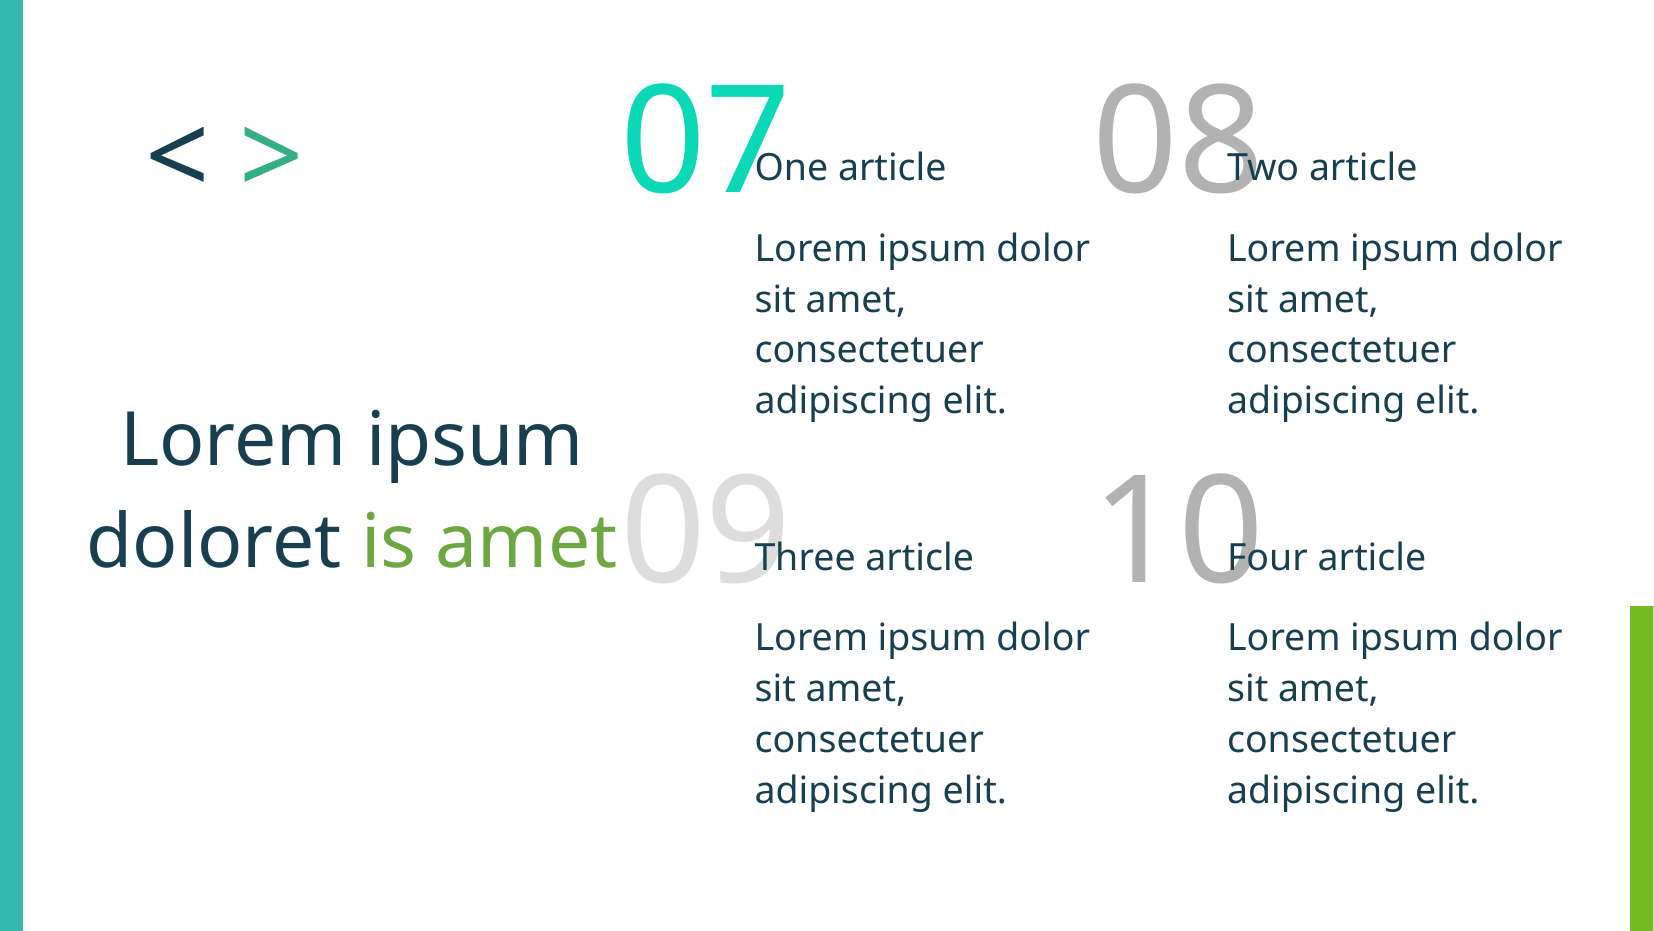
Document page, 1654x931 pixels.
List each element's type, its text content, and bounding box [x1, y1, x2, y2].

list < > [75, 75, 340, 241]
title Lorem ipsum doloret is amet [70, 217, 634, 757]
list Three article Lorem ipsum dolor sit amet, consectetuer adipiscing elit. [683, 530, 1129, 889]
list 09 [634, 421, 819, 630]
list 10 [1021, 421, 1292, 630]
list One article Lorem ipsum dolor sit amet, consectetuer adipiscing elit. [683, 140, 1129, 499]
list Four article Lorem ipsum dolor sit amet, consectetuer adipiscing elit. [1156, 530, 1601, 889]
list 08 [1021, 32, 1292, 241]
list 07 [548, 32, 819, 241]
list Two article Lorem ipsum dolor sit amet, consectetuer adipiscing elit. [1156, 140, 1601, 499]
